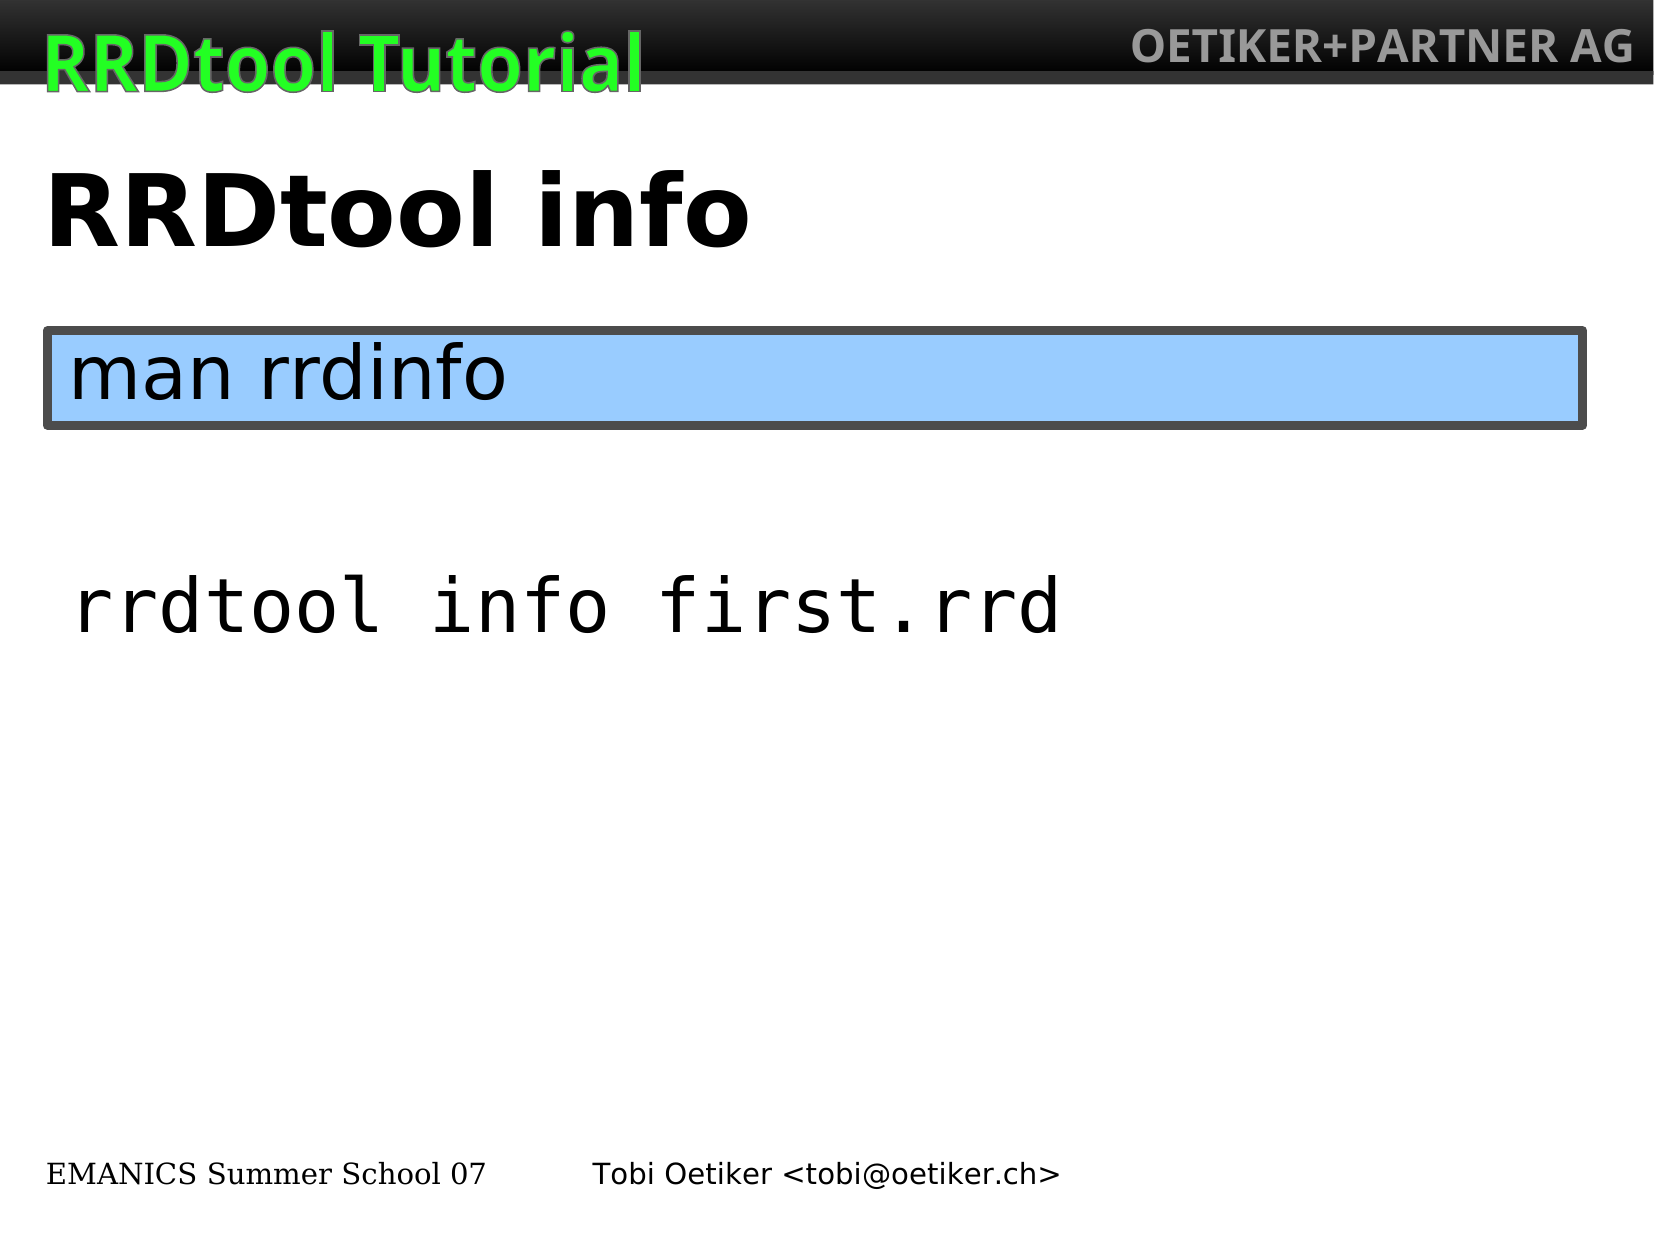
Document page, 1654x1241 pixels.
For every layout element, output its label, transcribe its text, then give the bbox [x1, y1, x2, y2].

title RRDtool info [43, 137, 1582, 287]
list man rrdinfo rrdtool info first.rrd [50, 329, 1571, 1099]
text_box [1571, 330, 1583, 426]
